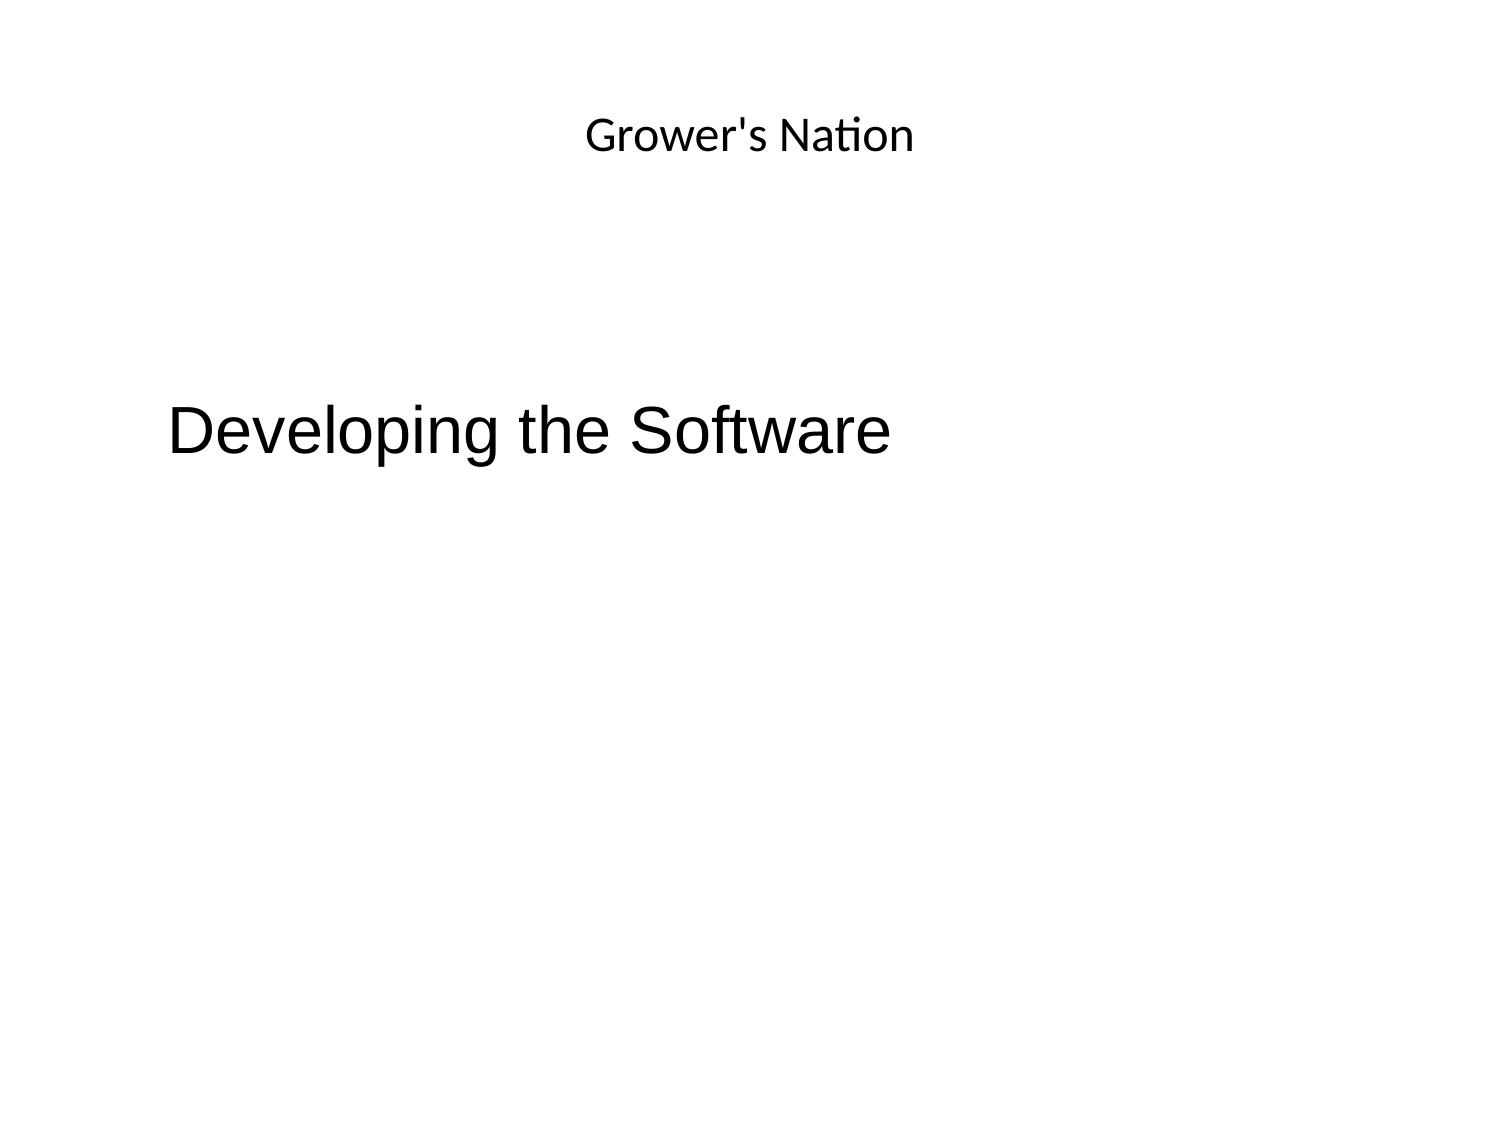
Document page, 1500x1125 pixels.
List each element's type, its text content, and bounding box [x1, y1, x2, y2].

title Grower's Nation [75, 45, 1425, 233]
chart [75, 262, 1425, 1005]
text_box Developing the Software [152, 386, 909, 476]
